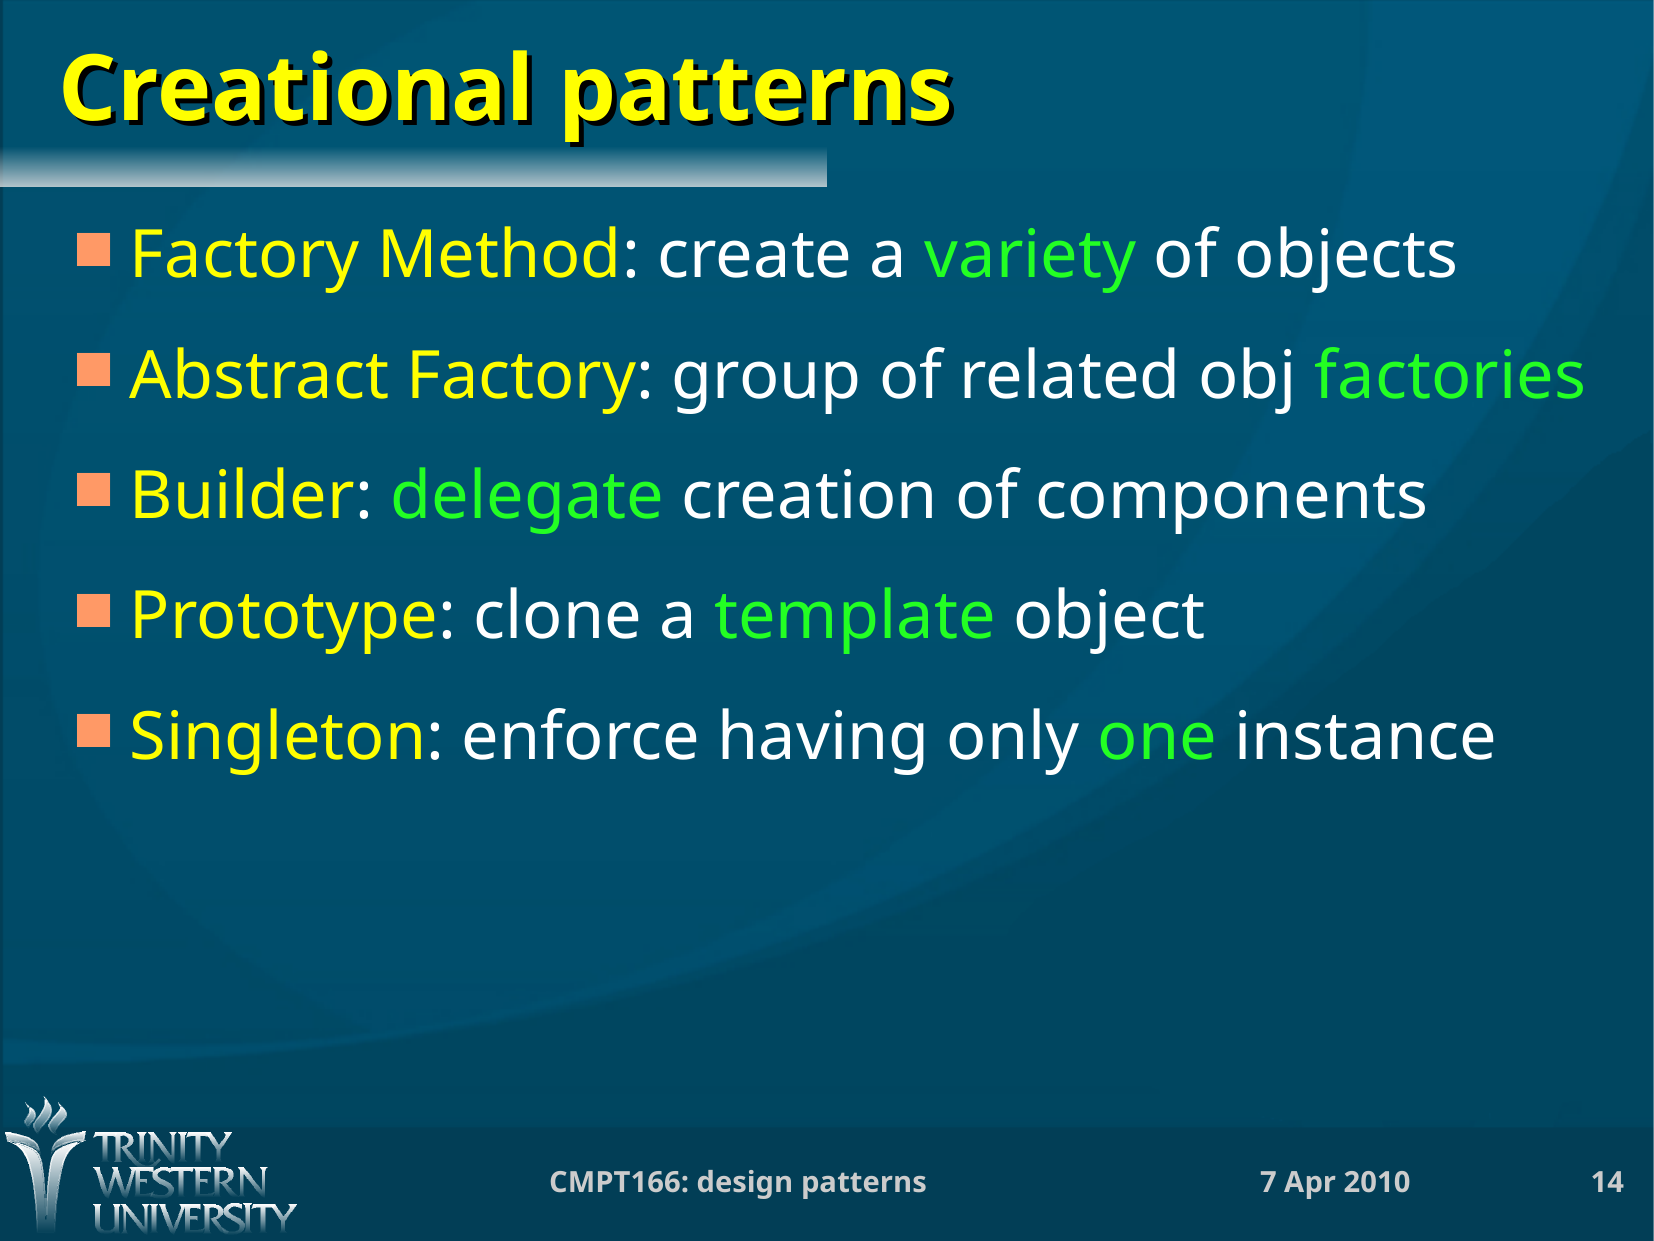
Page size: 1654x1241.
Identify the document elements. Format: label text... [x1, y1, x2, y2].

picture [38, 1227, 54, 1232]
title Creational patterns [59, 19, 1595, 148]
title Classes of patterns (GoF) [0, 154, 827, 158]
list Factory Method: create a variety of objects Abstract Factory: group of related obj factories Builder: delegate creation of components Prototype: clone a template object Singleton: enforce having only one instance [59, 206, 1625, 1026]
